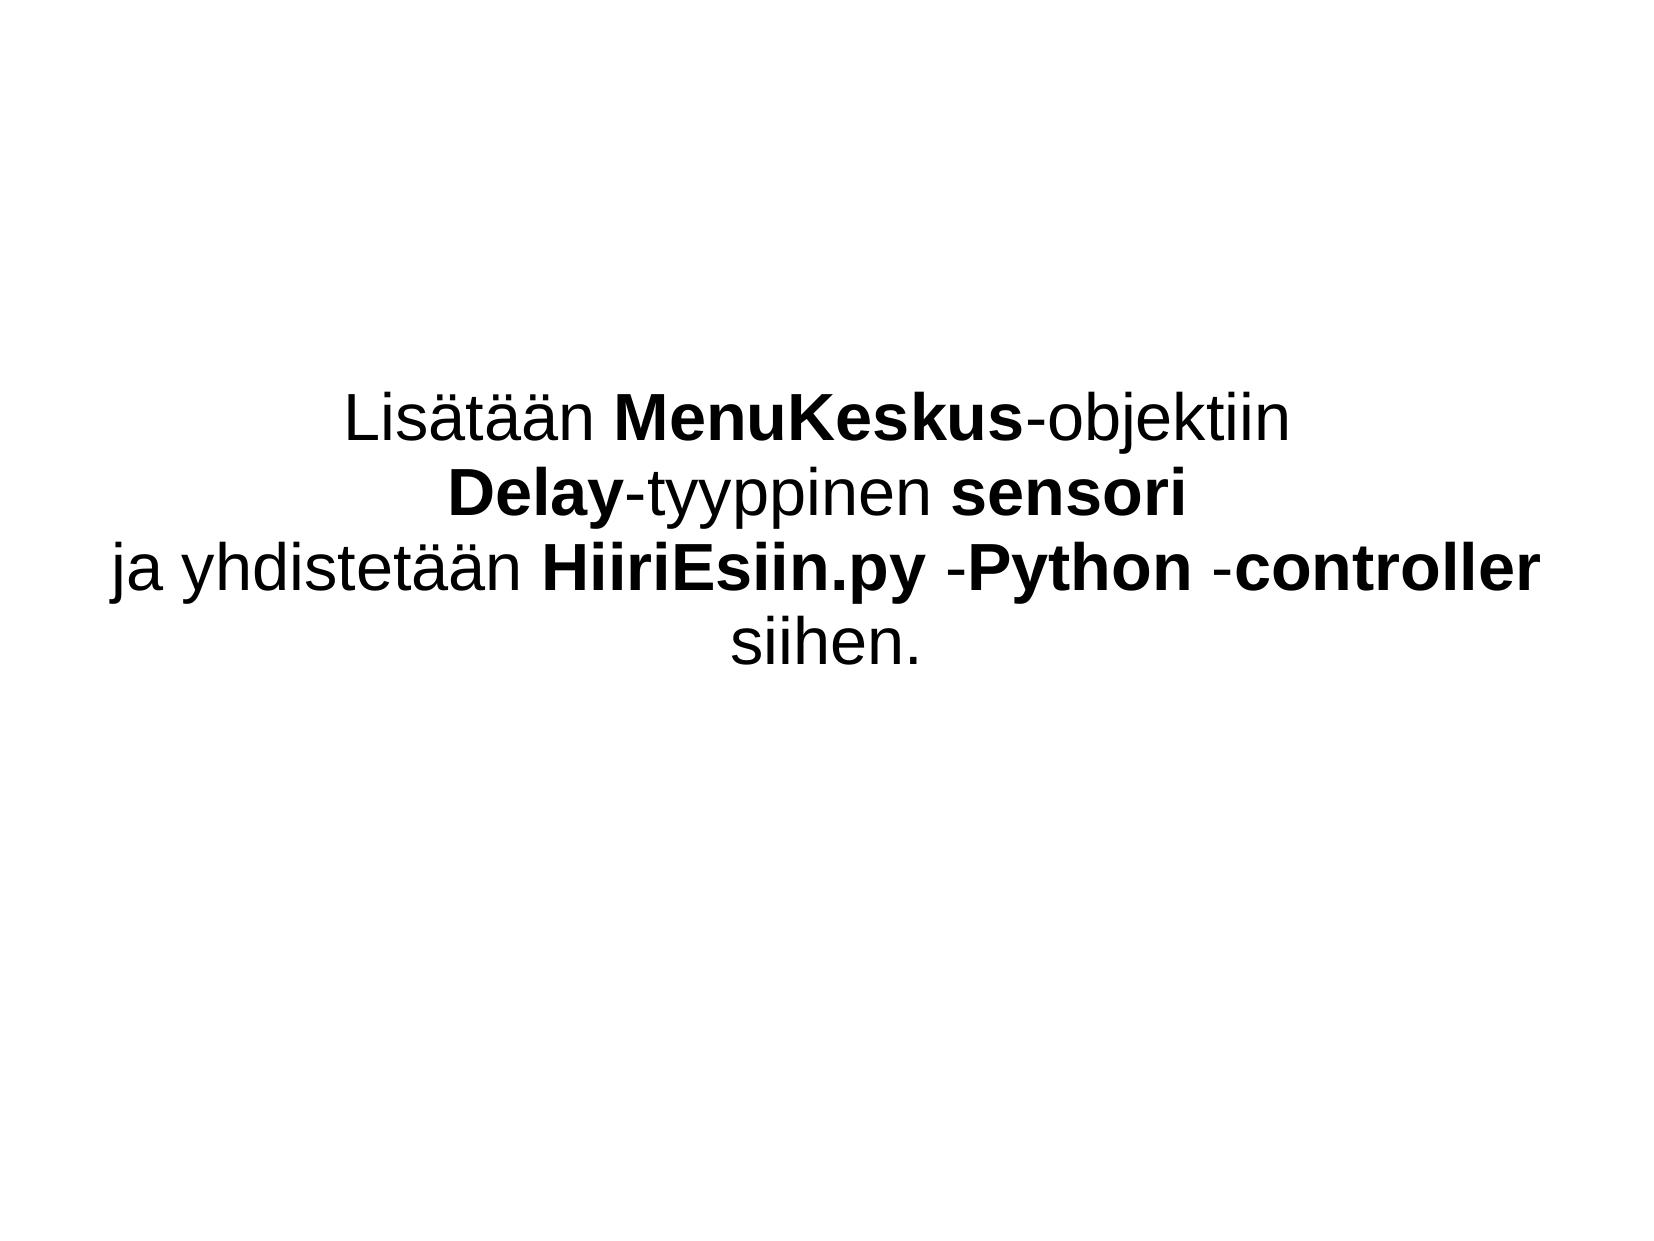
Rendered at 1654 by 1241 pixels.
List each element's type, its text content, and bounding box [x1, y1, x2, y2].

subtitle Lisätään MenuKeskus-objektiin Delay-tyyppinen sensori ja yhdistetään HiiriEsiin.py -Python -controller siihen. [82, 49, 1571, 1010]
